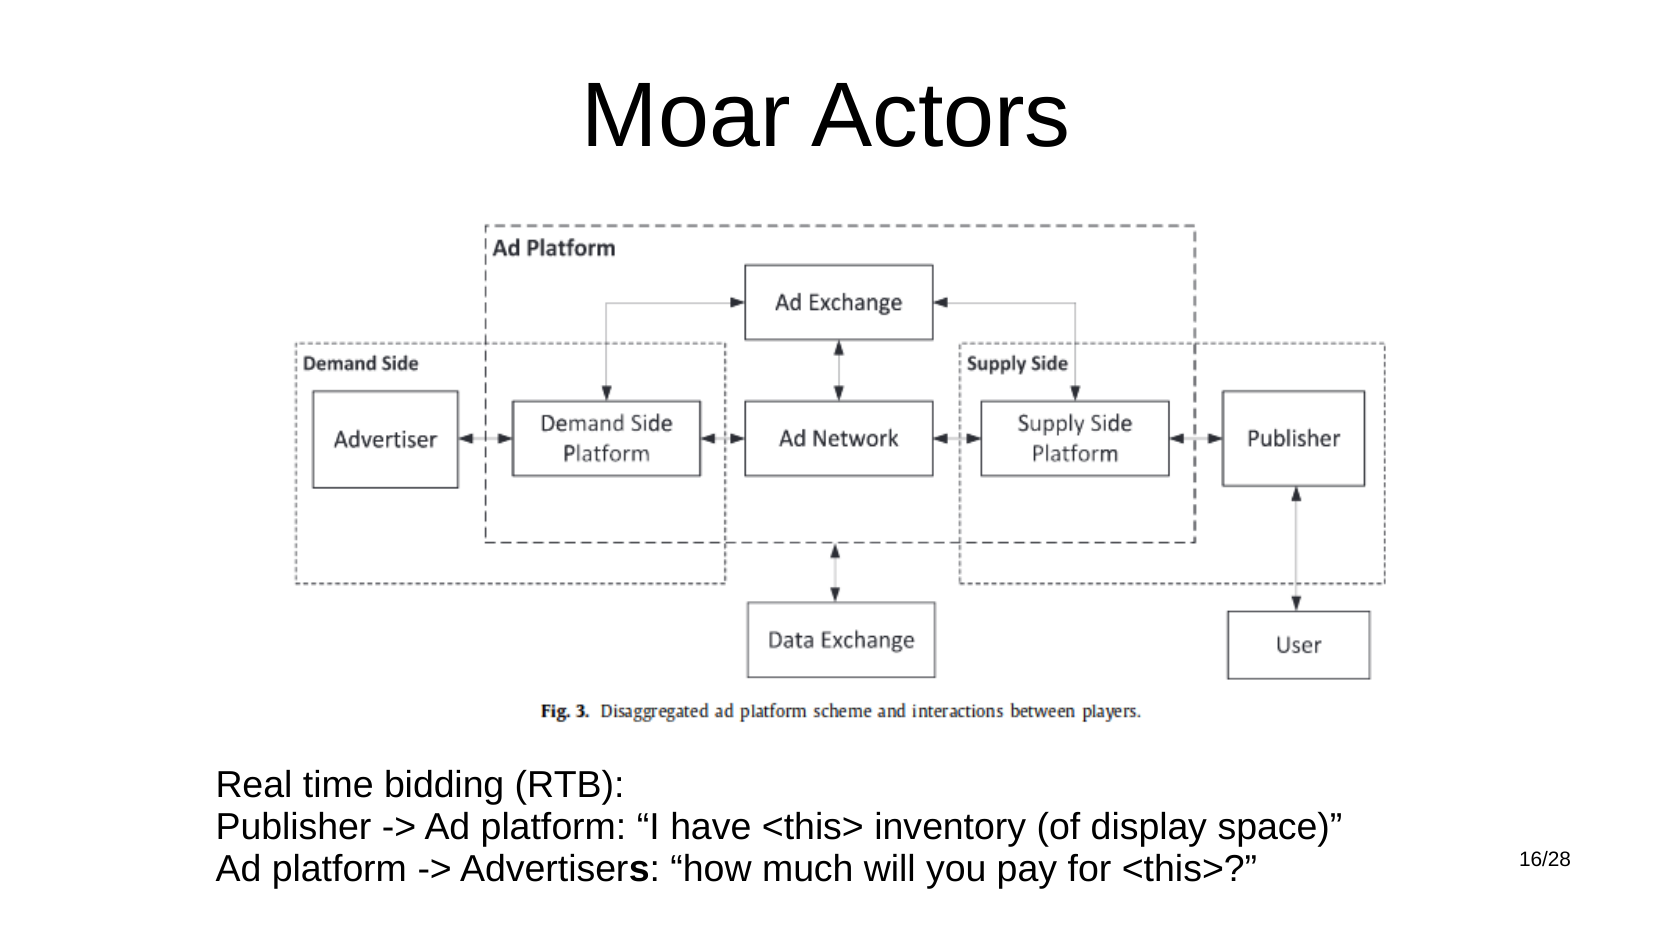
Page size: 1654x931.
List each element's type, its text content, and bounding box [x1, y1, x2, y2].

text_box Real time bidding (RTB): Publisher -> Ad platform: “I have <this> inventory (of display space)” Ad platform -> Advertisers: “how much will you pay for <this>?” [200, 755, 1465, 897]
title Moar Actors [82, 37, 1571, 193]
picture [138, 190, 1525, 744]
